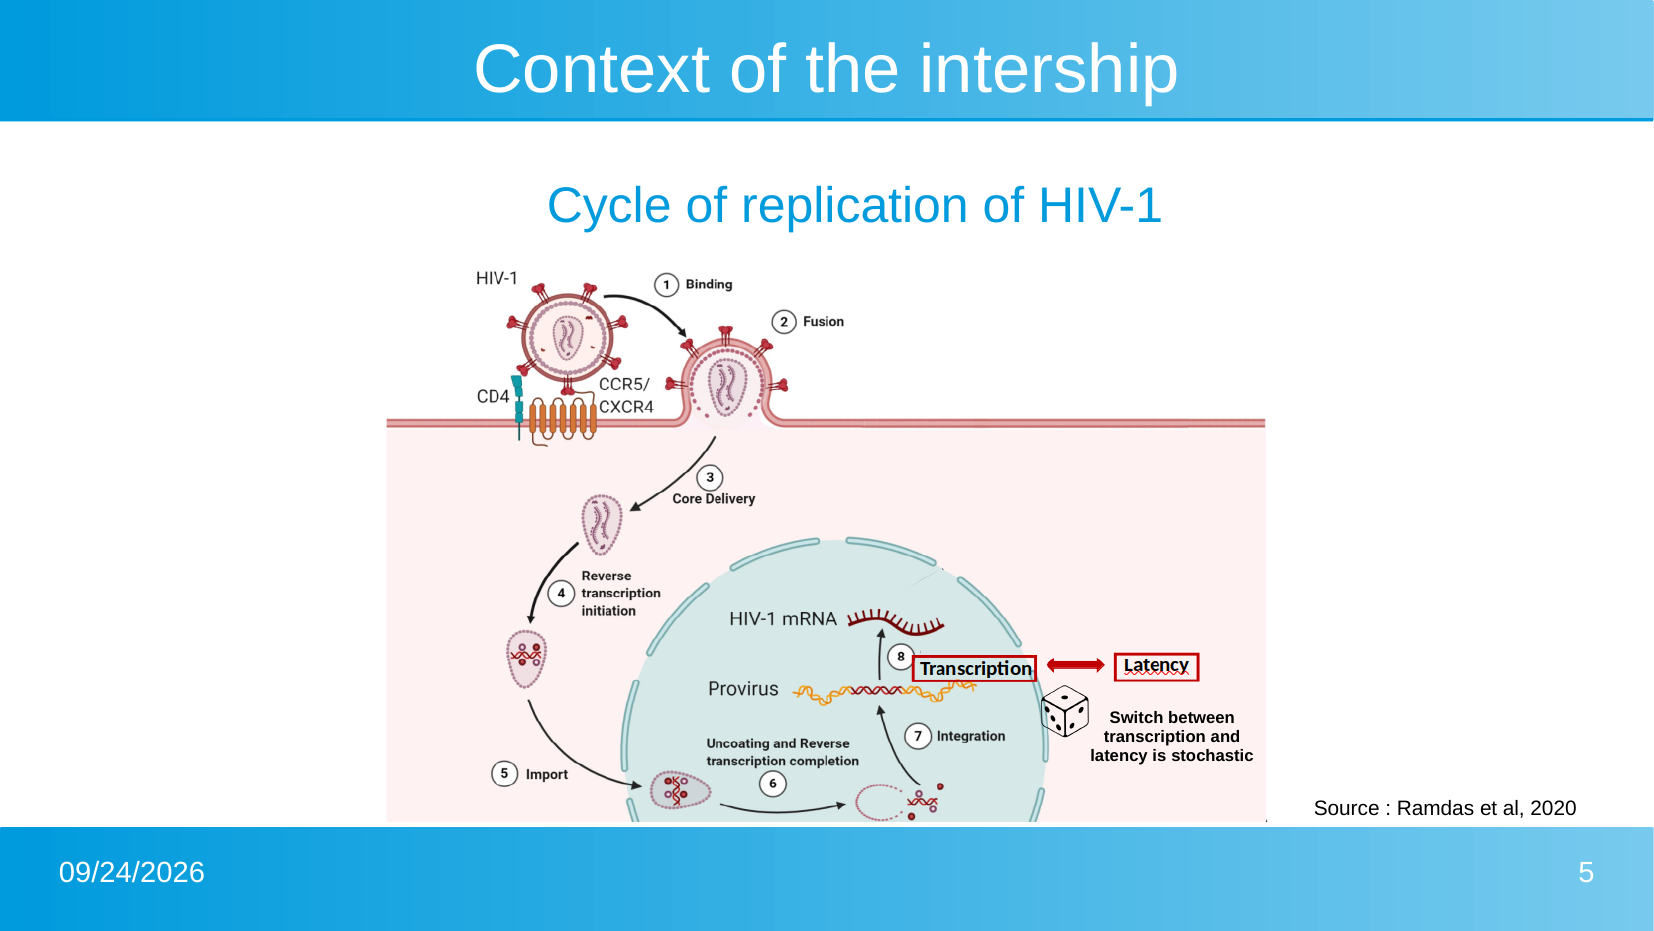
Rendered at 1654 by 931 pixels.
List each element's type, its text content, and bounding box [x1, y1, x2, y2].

list Switch between transcription and latency is stochastic [1018, 708, 1255, 739]
title Context of the intership [59, 29, 1595, 108]
picture [386, 243, 1268, 822]
list Cycle of replication of HIV-1 [59, 177, 1595, 237]
text_box Source : Ramdas et al, 2020 [1299, 788, 1621, 827]
